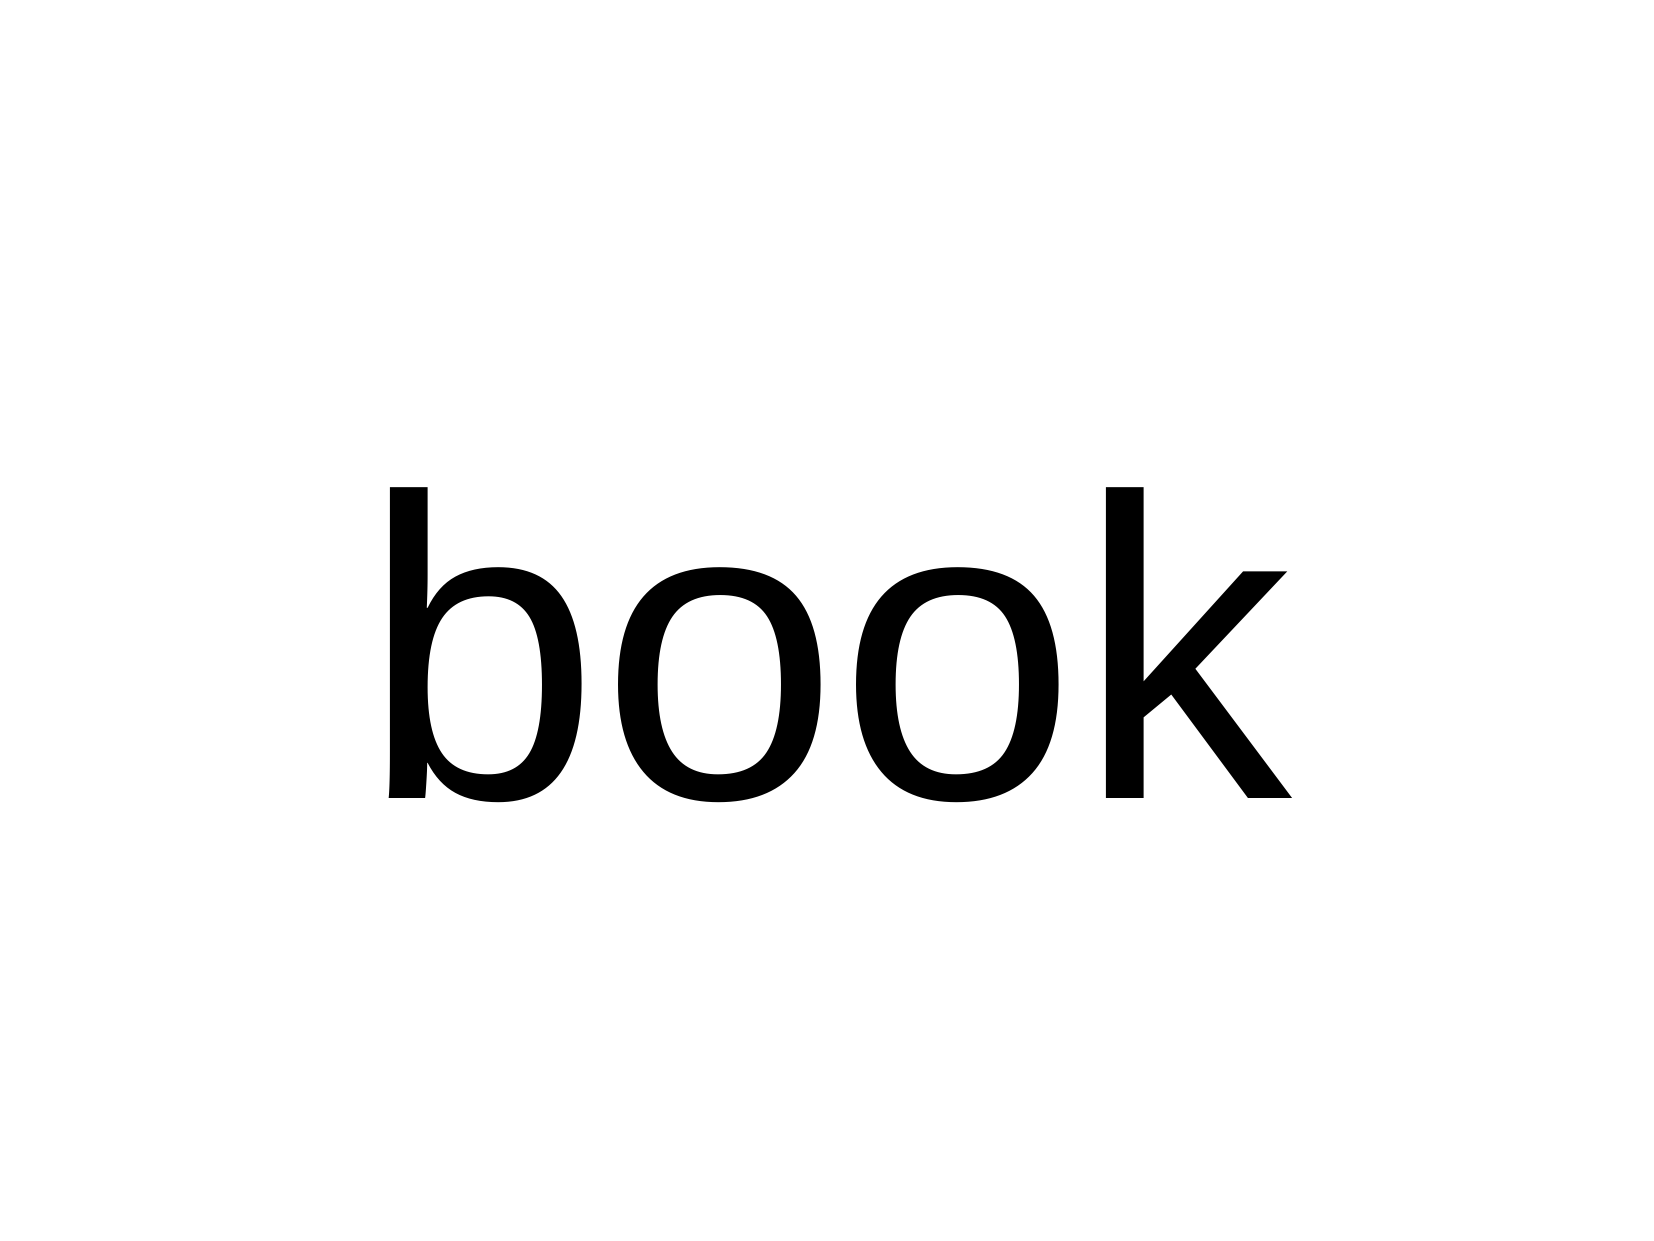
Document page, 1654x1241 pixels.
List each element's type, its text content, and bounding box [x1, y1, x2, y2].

subtitle book [82, 290, 1571, 1010]
